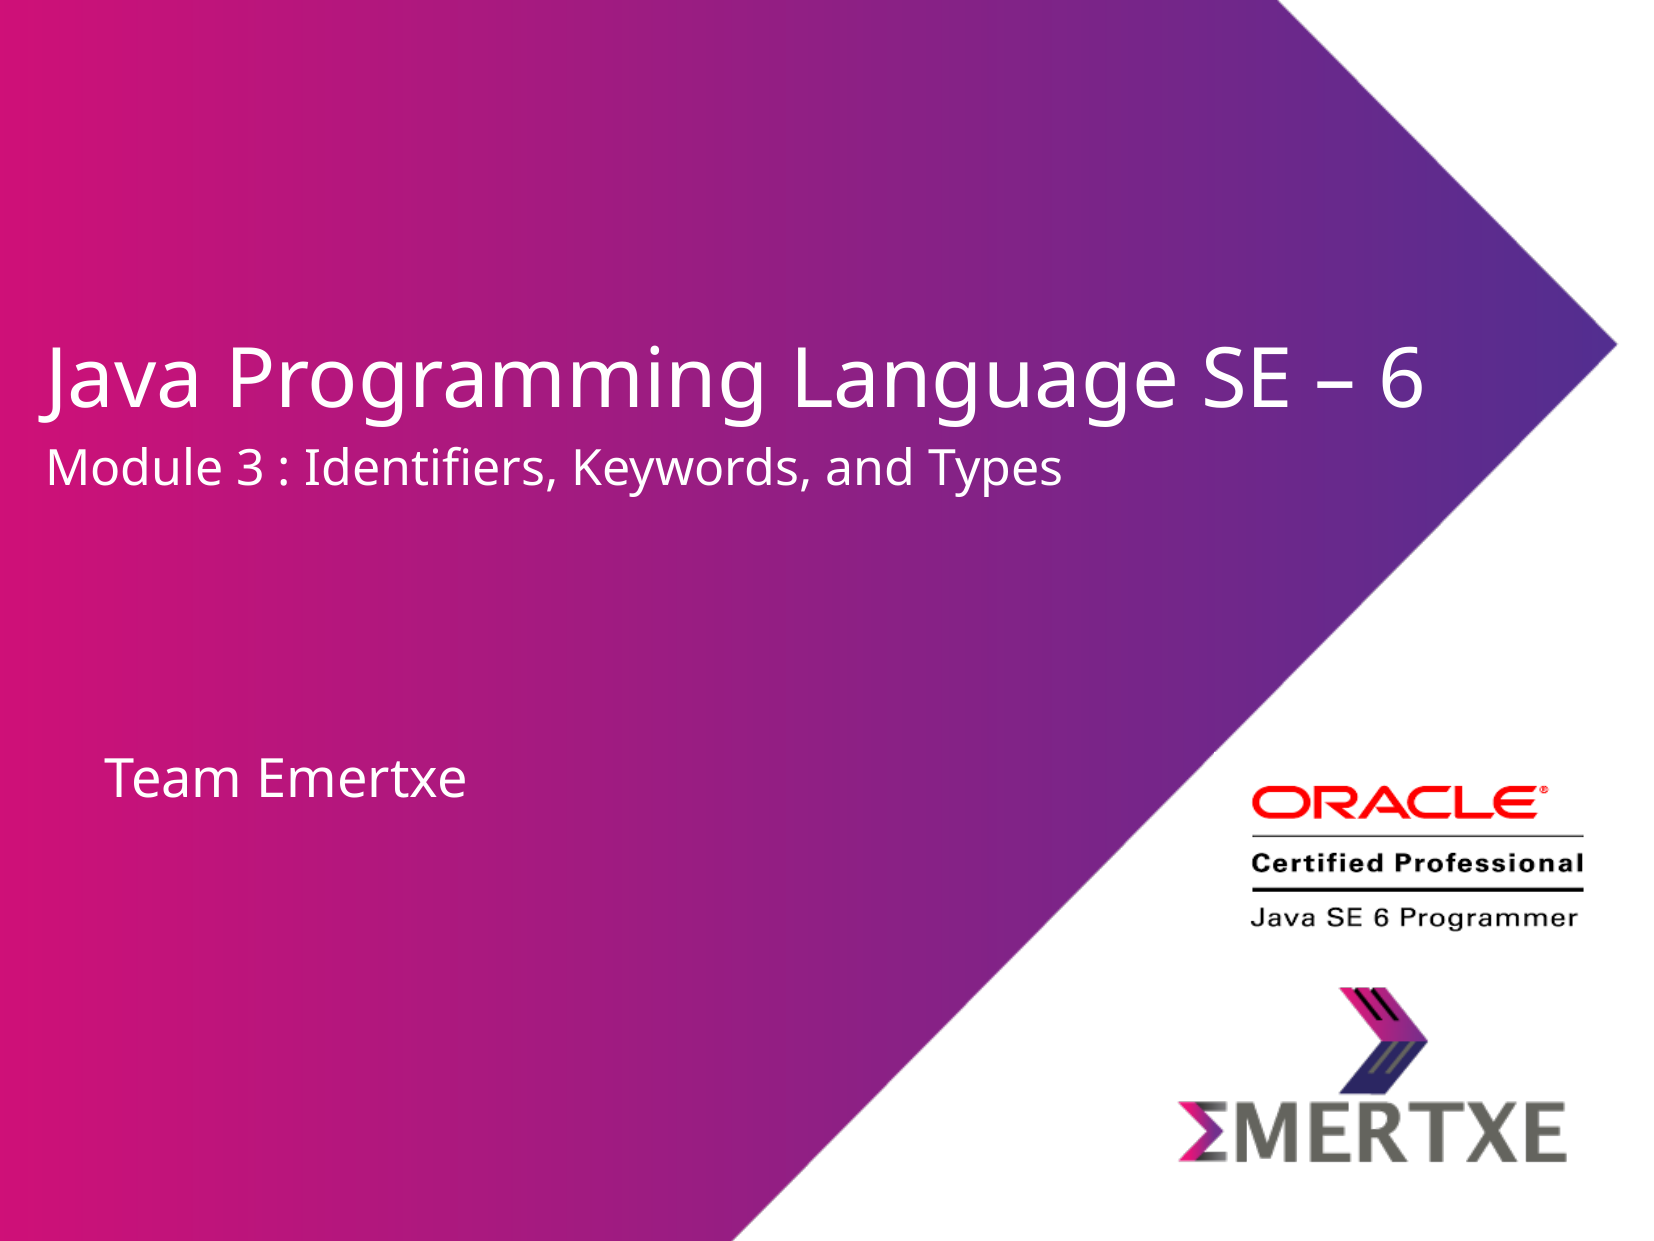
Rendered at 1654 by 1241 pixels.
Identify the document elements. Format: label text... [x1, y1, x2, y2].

picture [0, 0, 1654, 1241]
title Java Programming Language SE – 6 Module 3 : Identifiers, Keywords, and Types [45, 305, 1534, 513]
